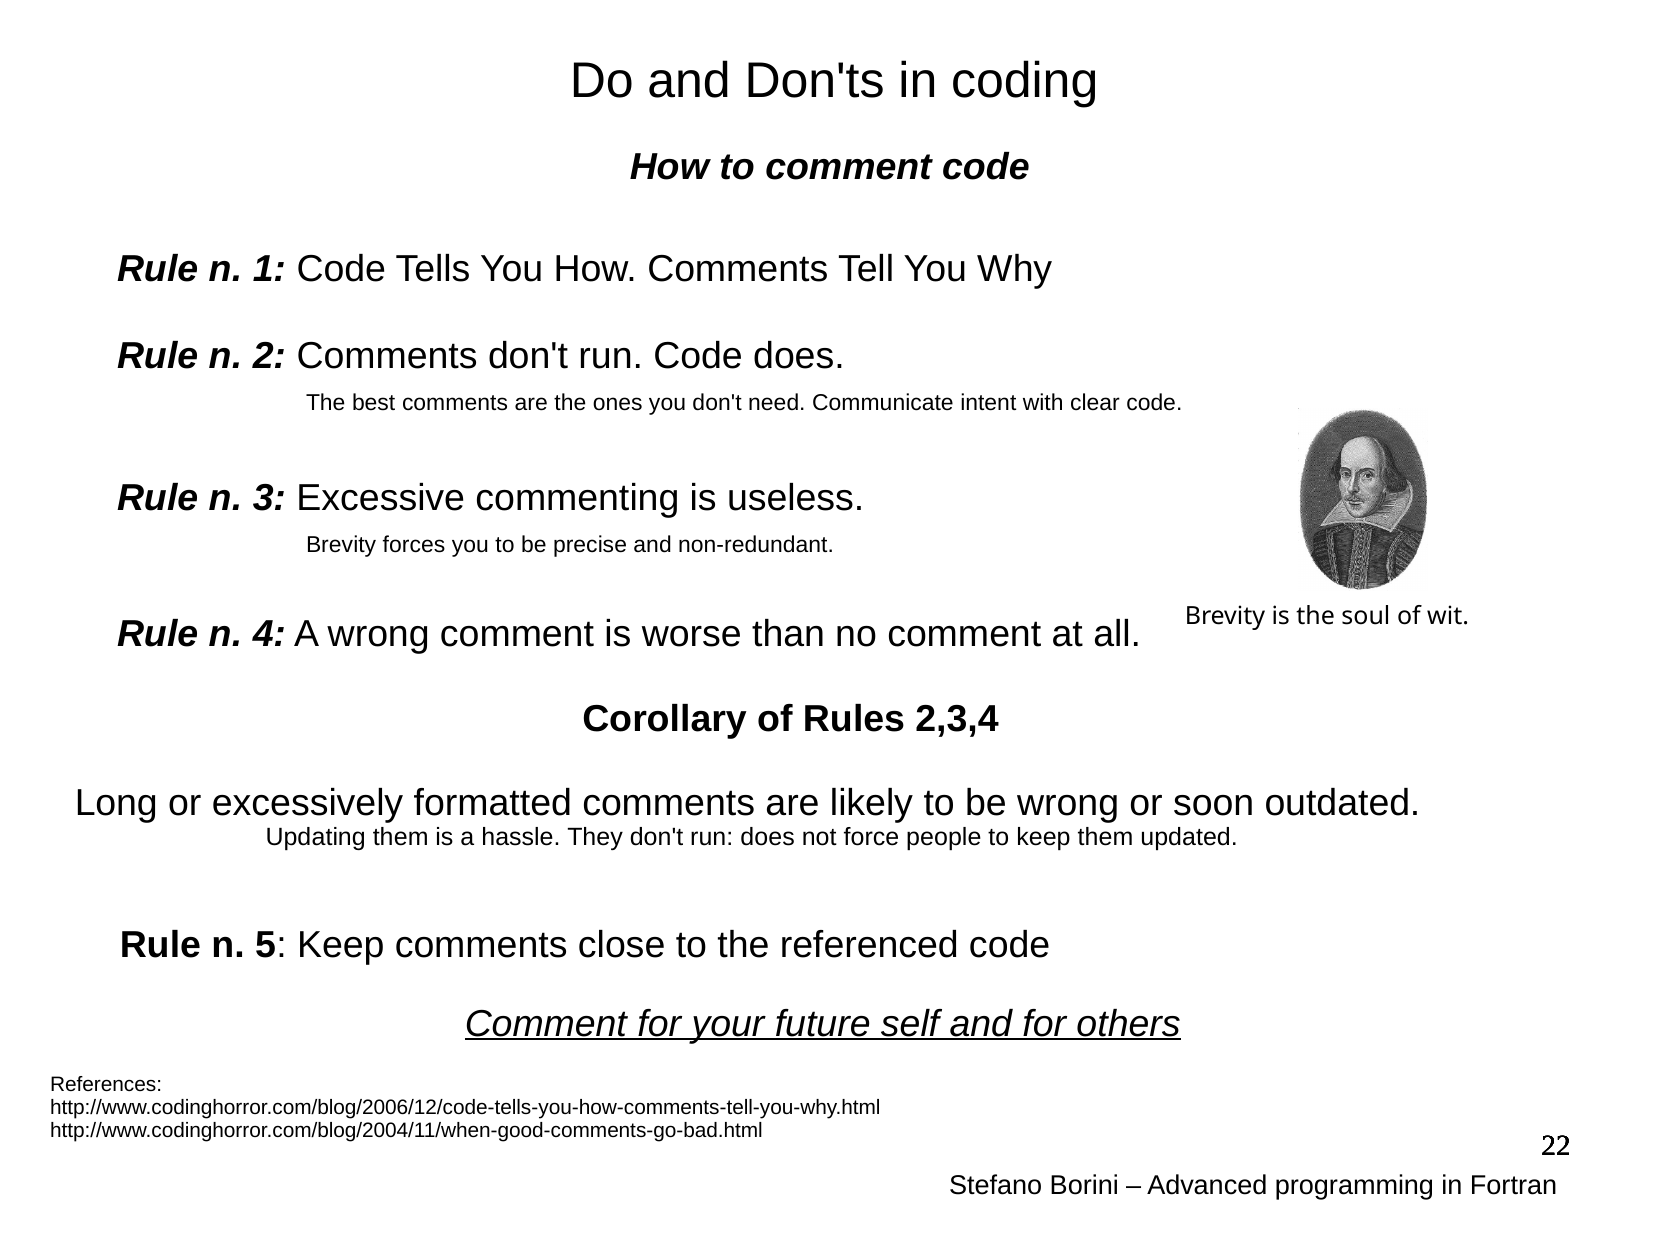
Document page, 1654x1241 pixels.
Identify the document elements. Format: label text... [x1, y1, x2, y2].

text_box Do and Don'ts in coding [555, 44, 1126, 116]
text_box [102, 469, 132, 568]
text_box 46 [1185, 1129, 1571, 1216]
text_box Brevity is the soul of wit. [1170, 590, 1651, 690]
text_box Corollary of Rules 2,3,4 Long or excessively formatted comments are likely to be wrong or soon outdated. Updating them is a hassle. They don't run: does not force people to keep them updated. [60, 689, 1591, 900]
picture [1298, 408, 1428, 591]
text_box How to comment code [615, 138, 1045, 196]
text_box Rule n. 3: Excessive commenting is useless. Brevity forces you to be precise and non-redundant. [102, 469, 881, 569]
text_box Rule n. 5: Keep comments close to the referenced code [105, 915, 1067, 973]
text_box Rule n. 4: A wrong comment is worse than no comment at all. [102, 605, 1158, 662]
text_box Comment for your future self and for others [450, 994, 1197, 1130]
text_box Rule n. 1: Code Tells You How. Comments Tell You Why [102, 240, 1069, 297]
text_box Rule n. 2: Comments don't run. Code does. The best comments are the ones you don't need. Communicate intent with clear code. [102, 327, 1199, 427]
text_box References: http://www.codinghorror.com/blog/2006/12/code-tells-you-how-comments-tell-you-why.html http://www.codinghorror.com/blog/2004/11/when-good-comments-go-bad.html [35, 1065, 901, 1192]
